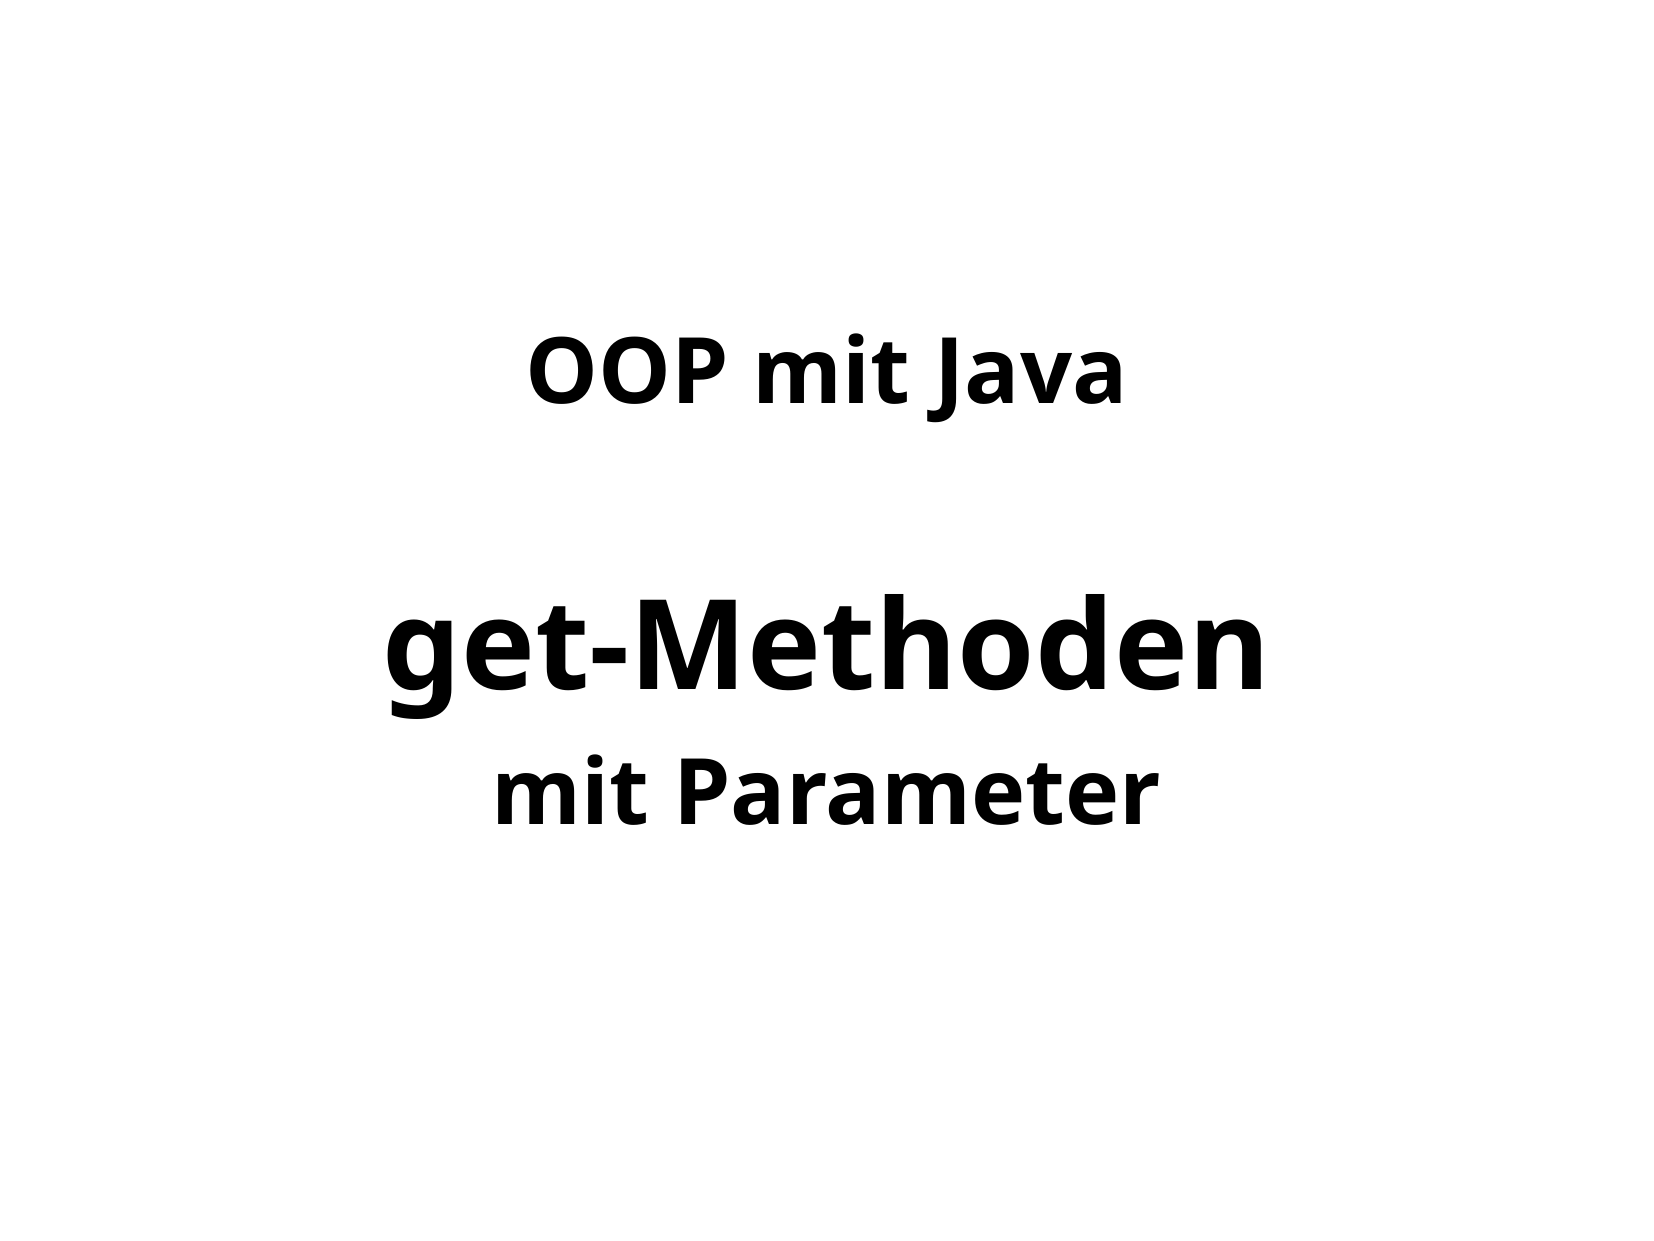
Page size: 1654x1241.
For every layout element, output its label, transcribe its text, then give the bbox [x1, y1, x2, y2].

subtitle OOP mit Java get-Methoden mit Parameter [23, 35, 1630, 1123]
